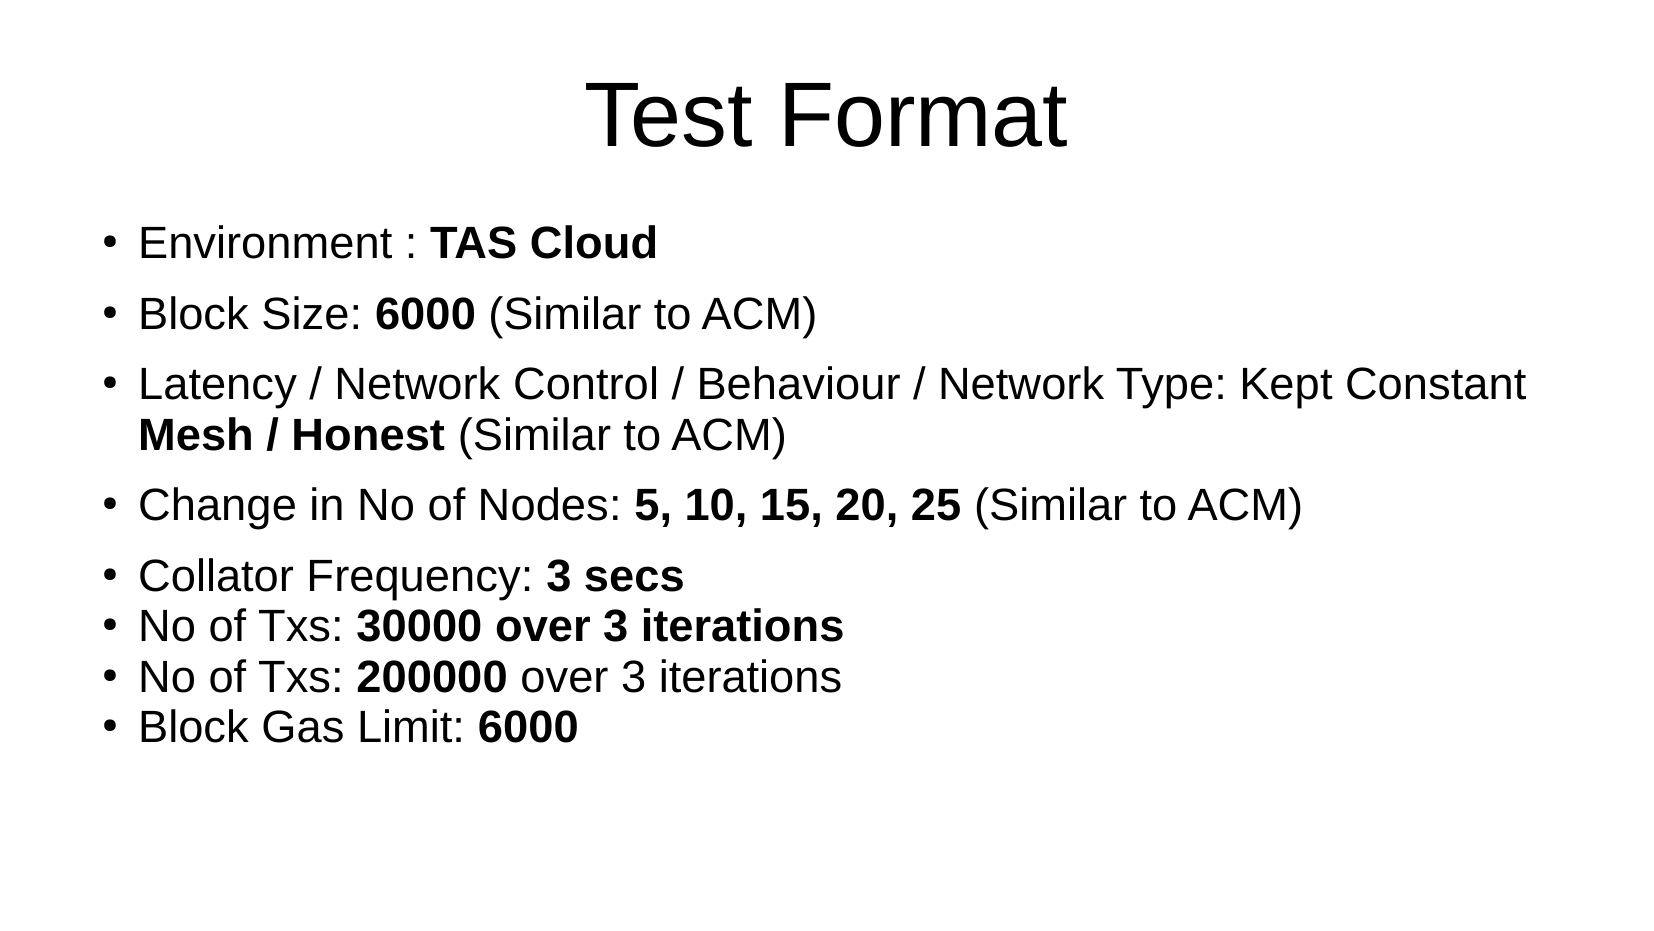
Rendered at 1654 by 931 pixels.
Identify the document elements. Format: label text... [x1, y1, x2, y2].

title Test Format [82, 37, 1571, 193]
list Environment : TAS Cloud Block Size: 6000 (Similar to ACM) Latency / Network Control / Behaviour / Network Type: Kept Constant Mesh / Honest (Similar to ACM) Change in No of Nodes: 5, 10, 15, 20, 25 (Similar to ACM) Collator Frequency: 3 secs No of Txs: 30000 over 3 iterations No of Txs: 200000 over 3 iterations Block Gas Limit: 6000 [90, 217, 1579, 758]
